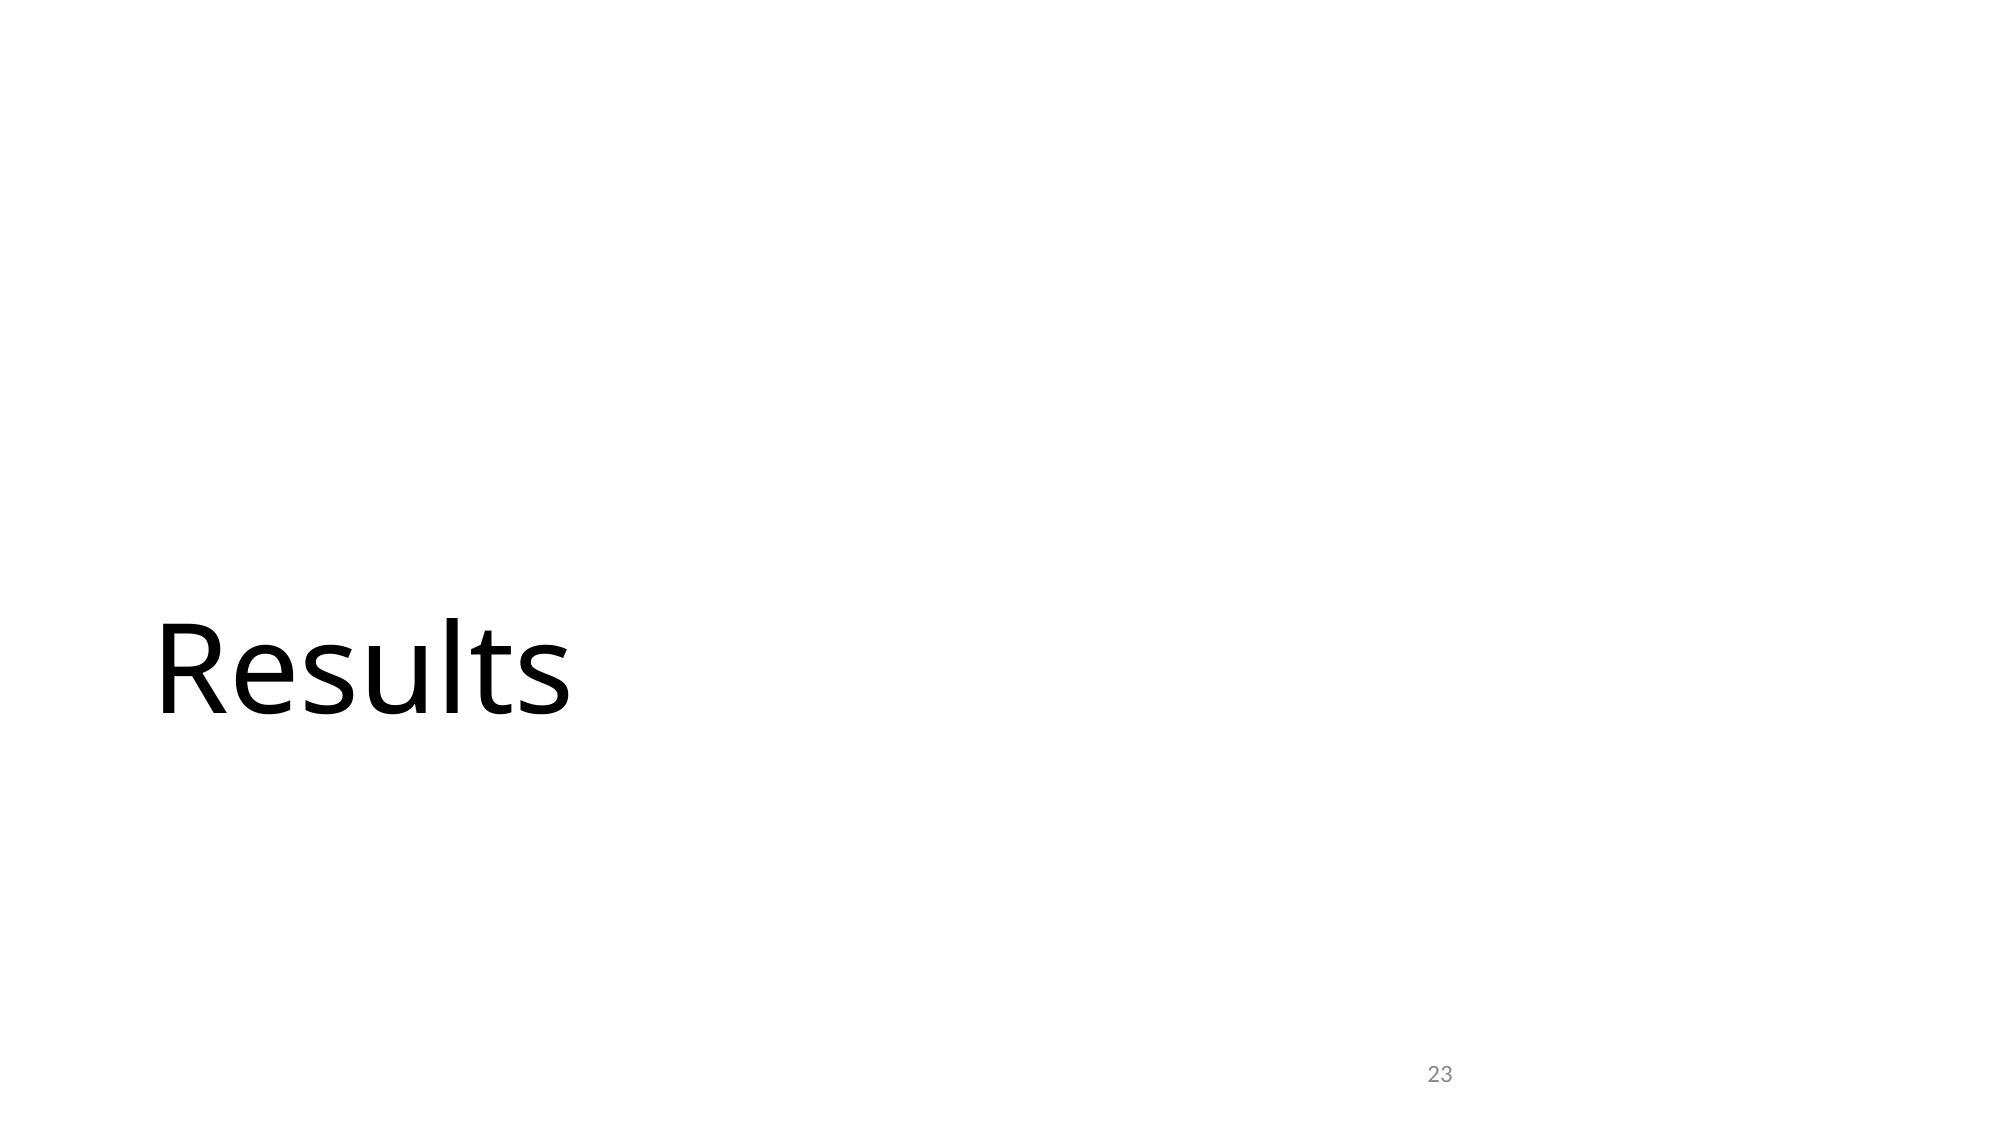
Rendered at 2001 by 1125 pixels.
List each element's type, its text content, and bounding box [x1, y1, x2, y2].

text_box [1412, 1042, 1863, 1103]
title Results [136, 280, 1862, 749]
